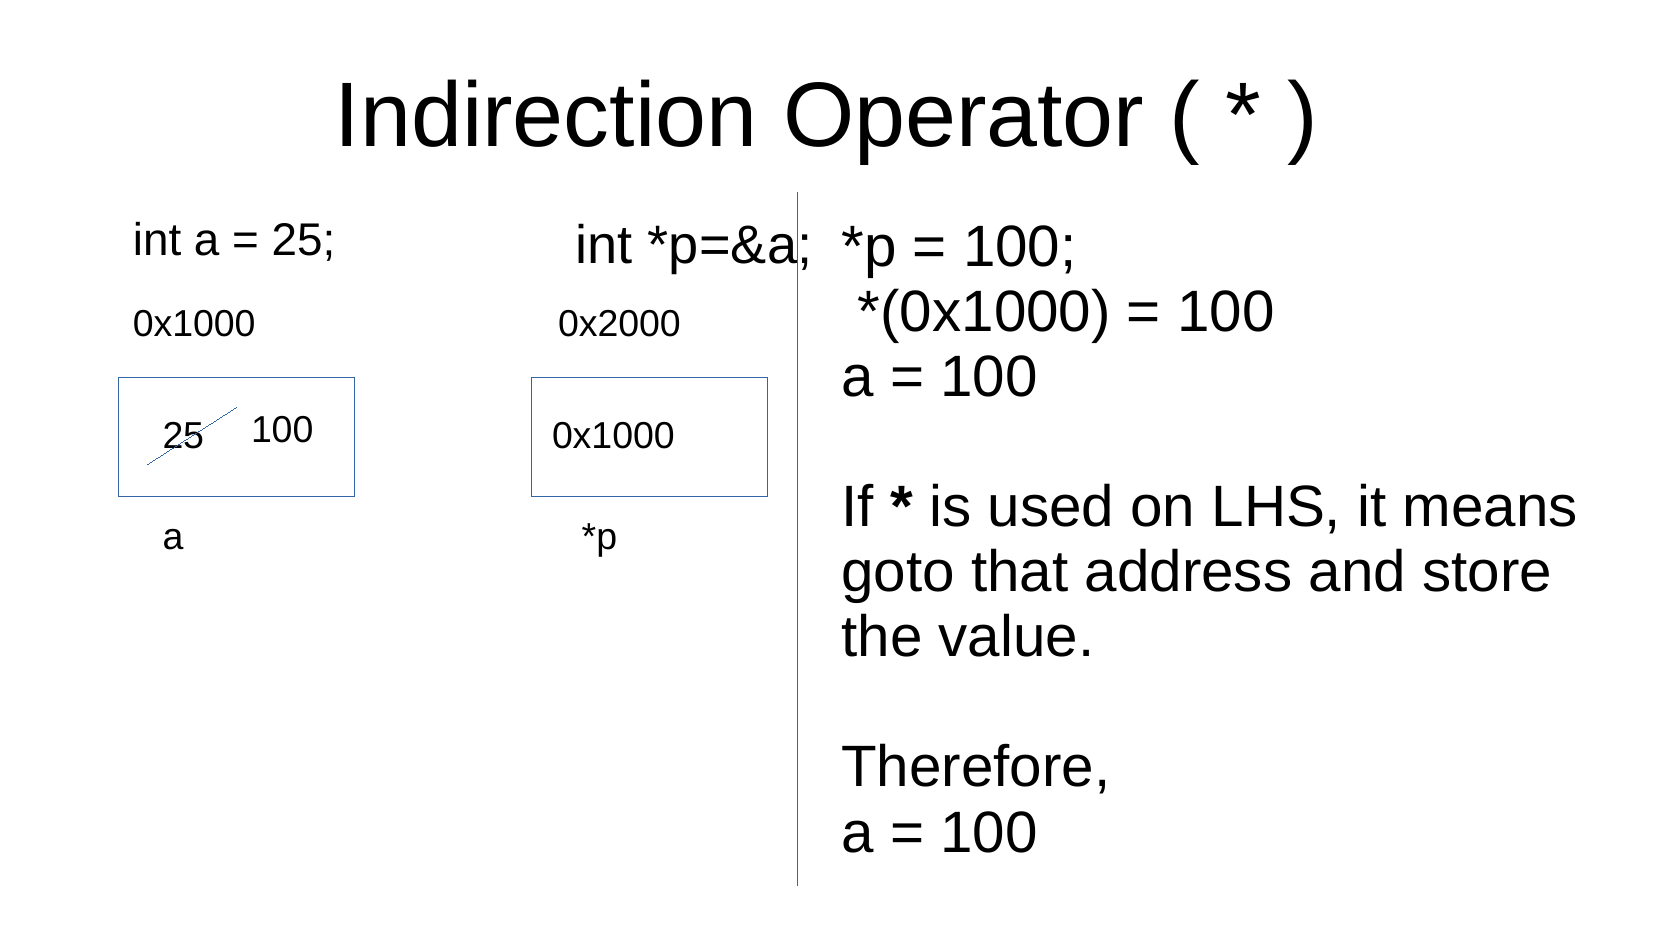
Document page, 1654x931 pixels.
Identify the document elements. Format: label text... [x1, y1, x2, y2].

text_box int a = 25; [118, 206, 414, 273]
text_box 0x2000 [543, 295, 751, 353]
text_box 0x1000 [537, 407, 745, 465]
text_box *p = 100; *(0x1000) = 100 a = 100 If * is used on LHS, it means goto that address and store the value. Therefore, a = 100 [826, 206, 1625, 872]
text_box 25 [147, 407, 236, 465]
text_box *p [566, 507, 745, 565]
text_box 100 [236, 401, 355, 501]
text_box int *p=&a; [798, 206, 826, 283]
text_box 0x1000 [118, 295, 325, 353]
text_box a [147, 507, 325, 565]
text_box int *p=&a; [561, 206, 797, 283]
title Indirection Operator ( * ) [82, 37, 1571, 193]
